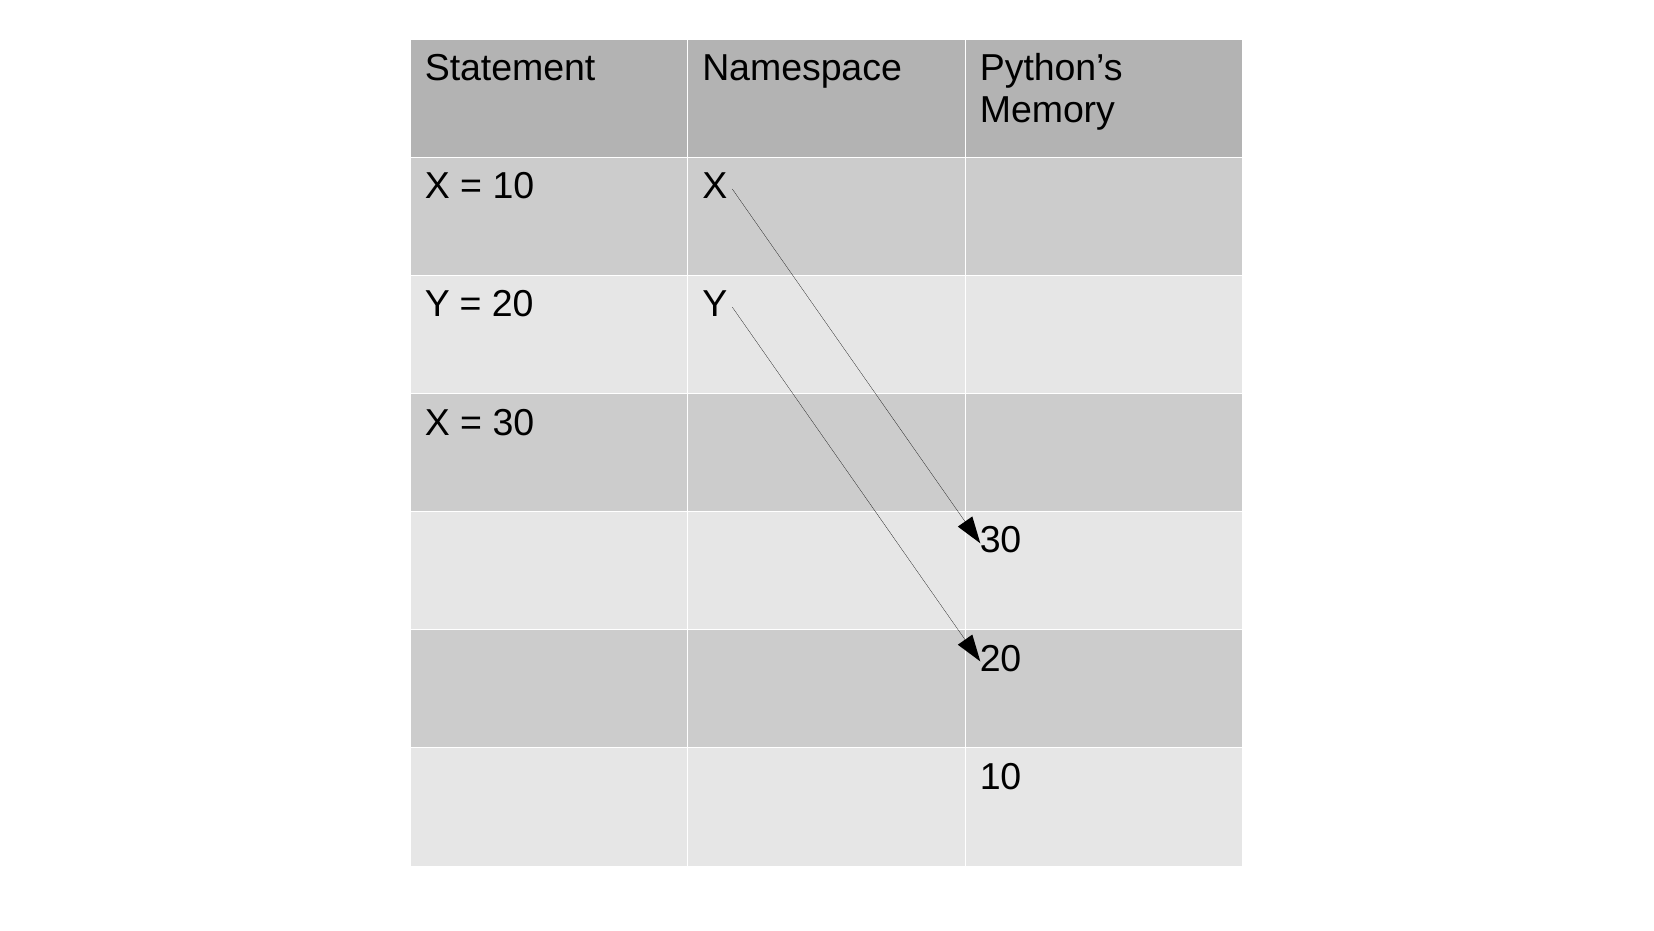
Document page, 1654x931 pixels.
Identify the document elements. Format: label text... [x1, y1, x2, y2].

table_cell [411, 512, 687, 629]
table_cell [966, 276, 1242, 393]
table_cell X = 10 [411, 158, 687, 275]
table_cell [966, 158, 1242, 275]
table_cell [688, 748, 965, 866]
table_header Statement [411, 40, 687, 157]
table_cell Y = 20 [411, 276, 687, 393]
table_cell 30 [966, 512, 1242, 629]
table_cell [966, 394, 1242, 511]
table_cell [877, 512, 965, 629]
table_cell [794, 394, 956, 511]
table_cell [411, 630, 687, 747]
table_cell X [688, 158, 965, 275]
table_cell Y [688, 276, 874, 393]
table_cell 20 [966, 630, 1242, 747]
table_cell [688, 630, 965, 747]
table_header Python’s Memory [966, 40, 1242, 157]
table_cell Y [795, 276, 965, 393]
table_cell 10 [966, 748, 1242, 866]
table_cell [411, 748, 687, 866]
table_cell [688, 394, 874, 511]
table_cell X = 30 [411, 394, 687, 511]
table_cell [877, 394, 965, 511]
table_header Namespace [688, 40, 965, 157]
table_cell [688, 512, 956, 629]
